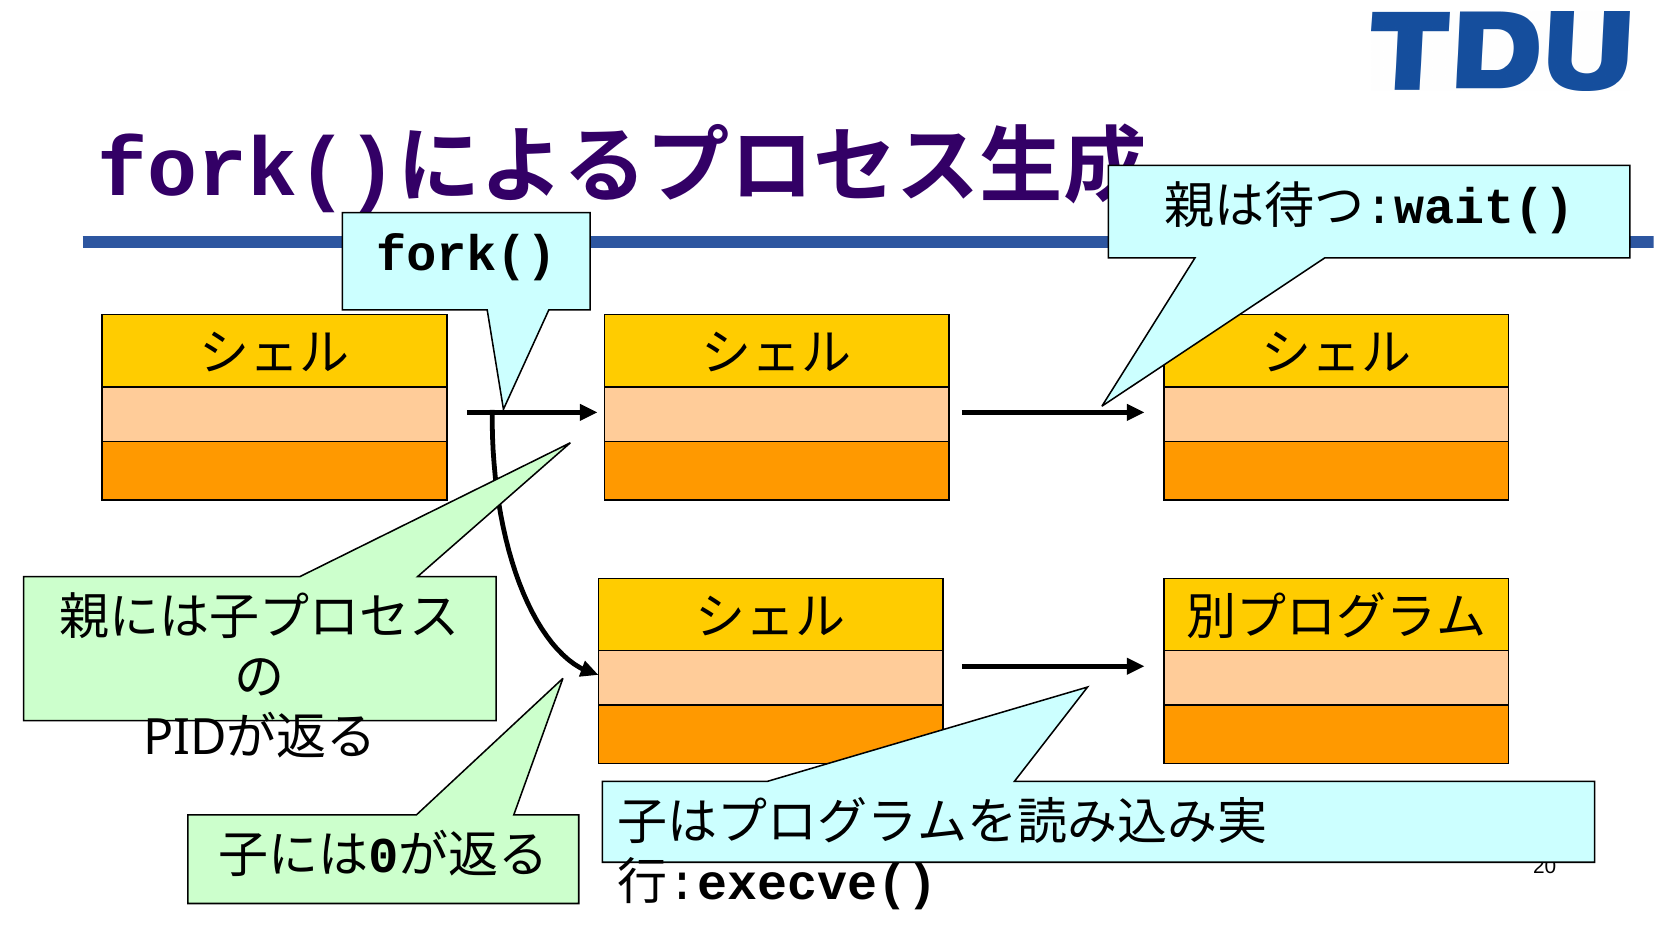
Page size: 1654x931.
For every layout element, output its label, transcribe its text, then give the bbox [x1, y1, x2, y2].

text_box [604, 386, 949, 500]
text_box 子はプログラムを読み込み実行:execve() [602, 687, 1595, 863]
text_box [102, 386, 447, 500]
text_box [598, 650, 943, 764]
text_box [1164, 650, 1509, 764]
text_box [1164, 386, 1509, 500]
text_box シェル [604, 314, 949, 386]
text_box シェル [1164, 314, 1509, 386]
text_box シェル [102, 314, 447, 386]
text_box シェル [598, 578, 943, 650]
text_box 子には0が返る [187, 678, 579, 904]
text_box fork() [342, 212, 591, 410]
text_box 親は待つ:wait() [1101, 165, 1630, 407]
title fork()によるプロセス生成 [82, 51, 1571, 228]
text_box 別プログラム [1164, 578, 1509, 650]
text_box 親には子プロセスの PIDが返る [23, 442, 571, 721]
picture [1371, 11, 1630, 91]
